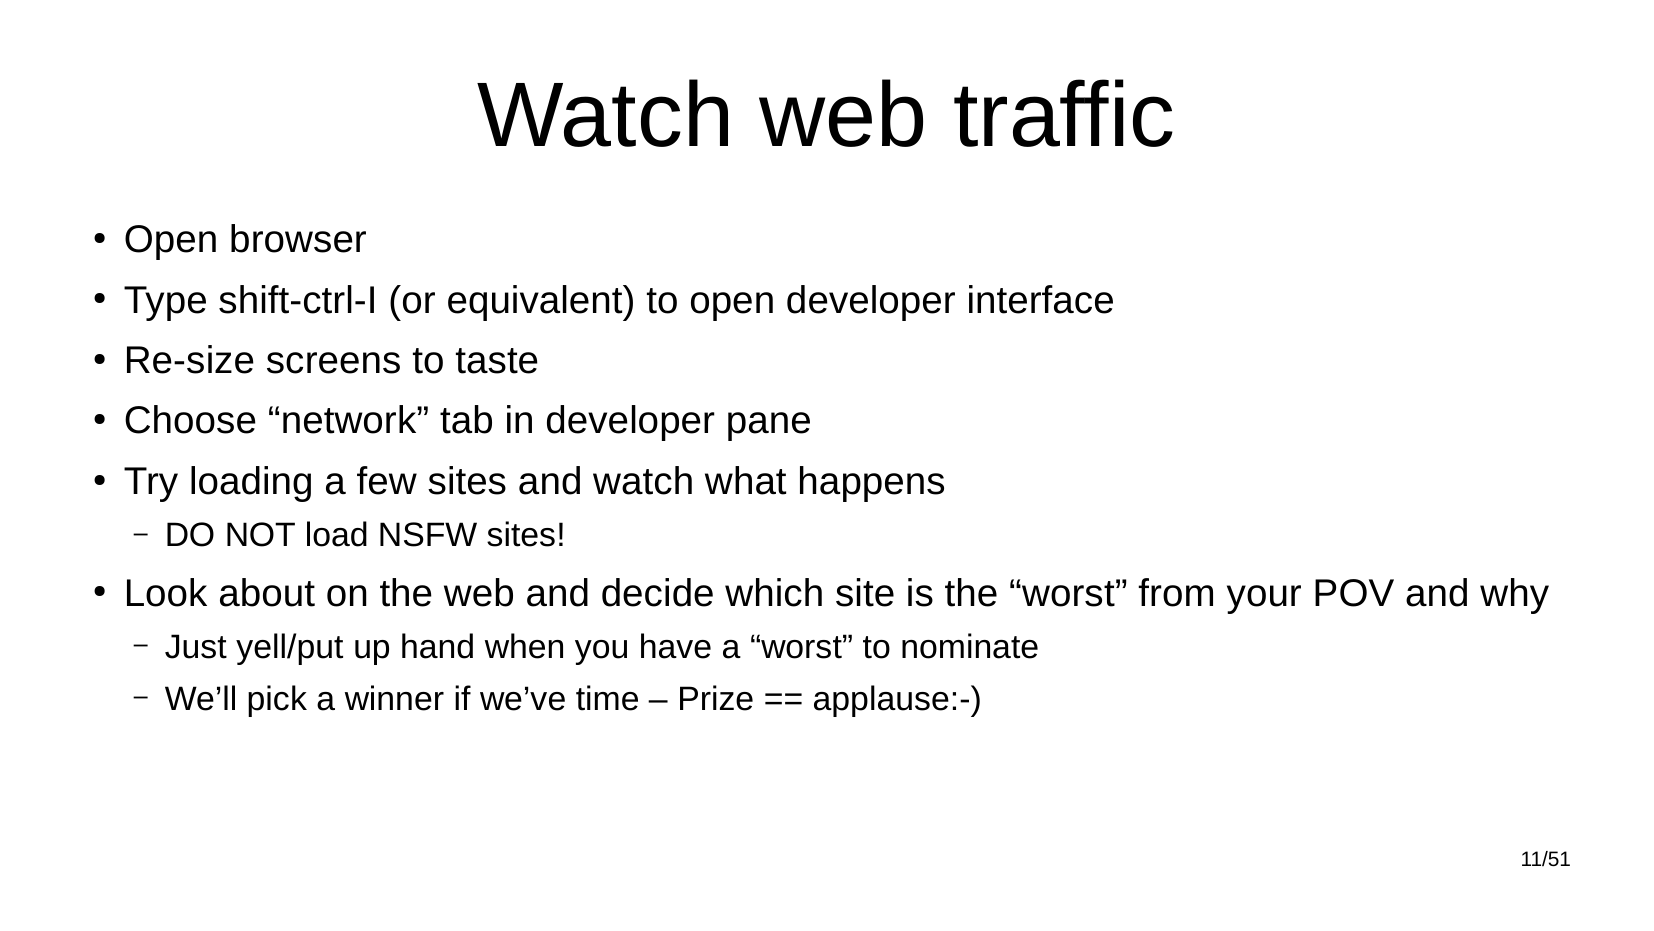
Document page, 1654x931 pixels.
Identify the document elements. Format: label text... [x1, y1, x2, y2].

title Watch web traffic [82, 37, 1571, 193]
list Open browser Type shift-ctrl-I (or equivalent) to open developer interface Re-size screens to taste Choose “network” tab in developer pane Try loading a few sites and watch what happens DO NOT load NSFW sites! Look about on the web and decide which site is the “worst” from your POV and why Just yell/put up hand when you have a “worst” to nominate We’ll pick a winner if we’ve time – Prize == applause:-) [82, 217, 1571, 758]
